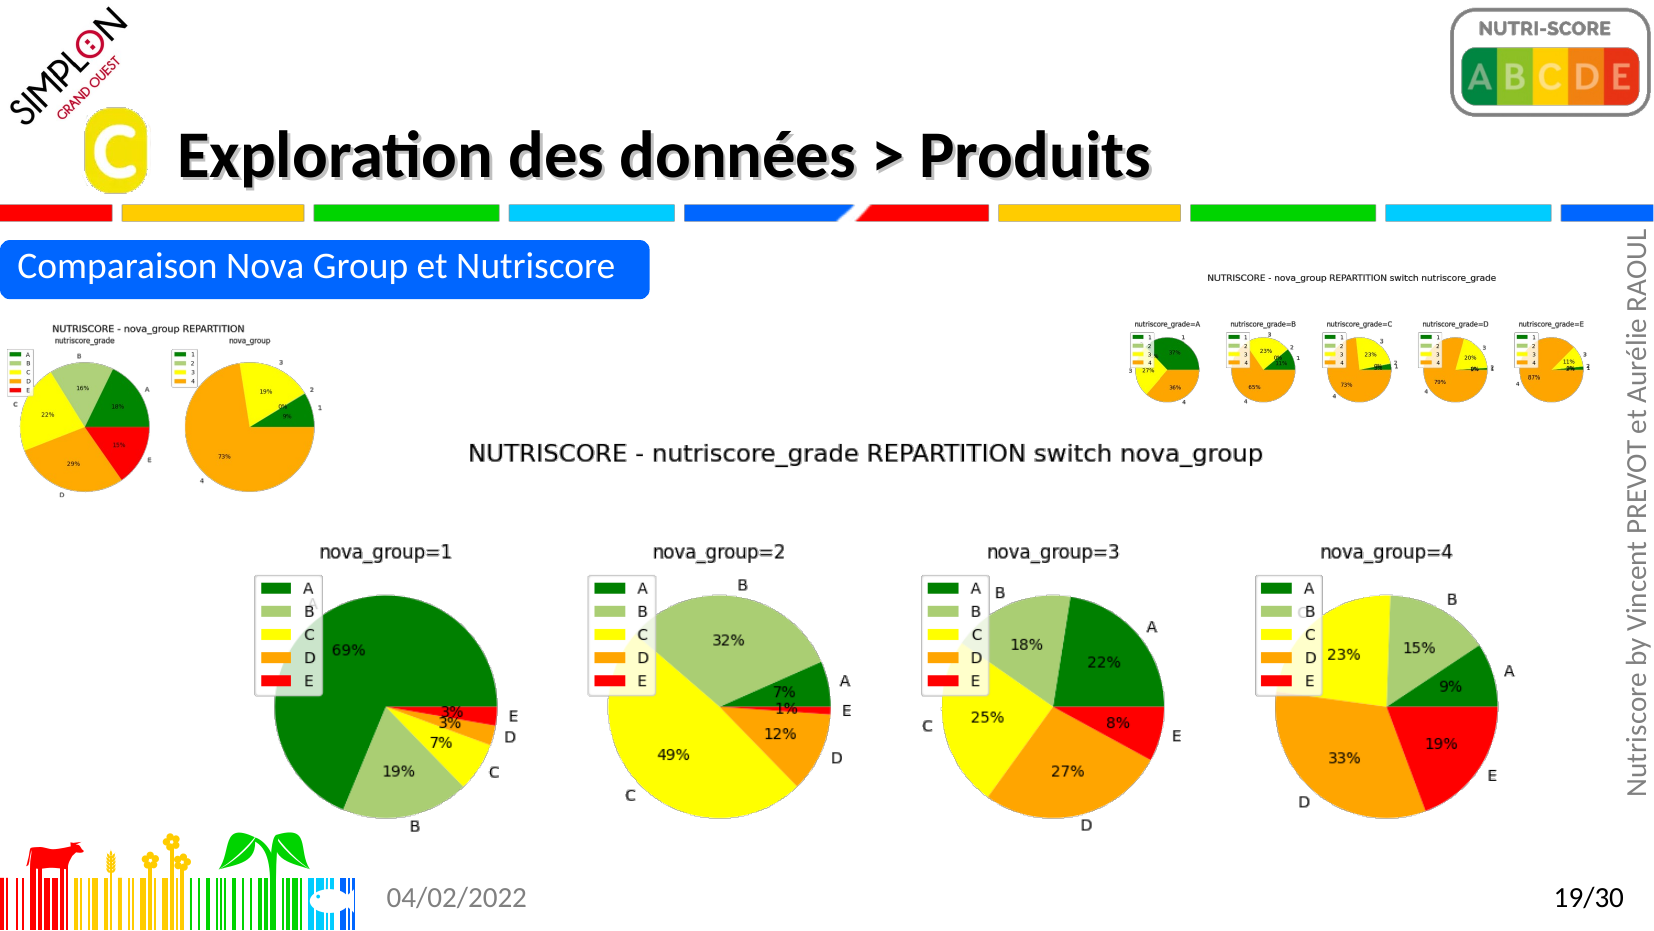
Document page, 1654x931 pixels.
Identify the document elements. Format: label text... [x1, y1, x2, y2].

title Exploration des données > Produits [177, 108, 1571, 213]
picture [0, 321, 1536, 930]
text_box Comparaison Nova Group et Nutriscore [0, 240, 650, 300]
picture [82, 106, 151, 195]
picture [2, 2, 147, 147]
picture [1448, 4, 1654, 119]
picture [0, 200, 1654, 225]
picture [1123, 270, 1595, 414]
